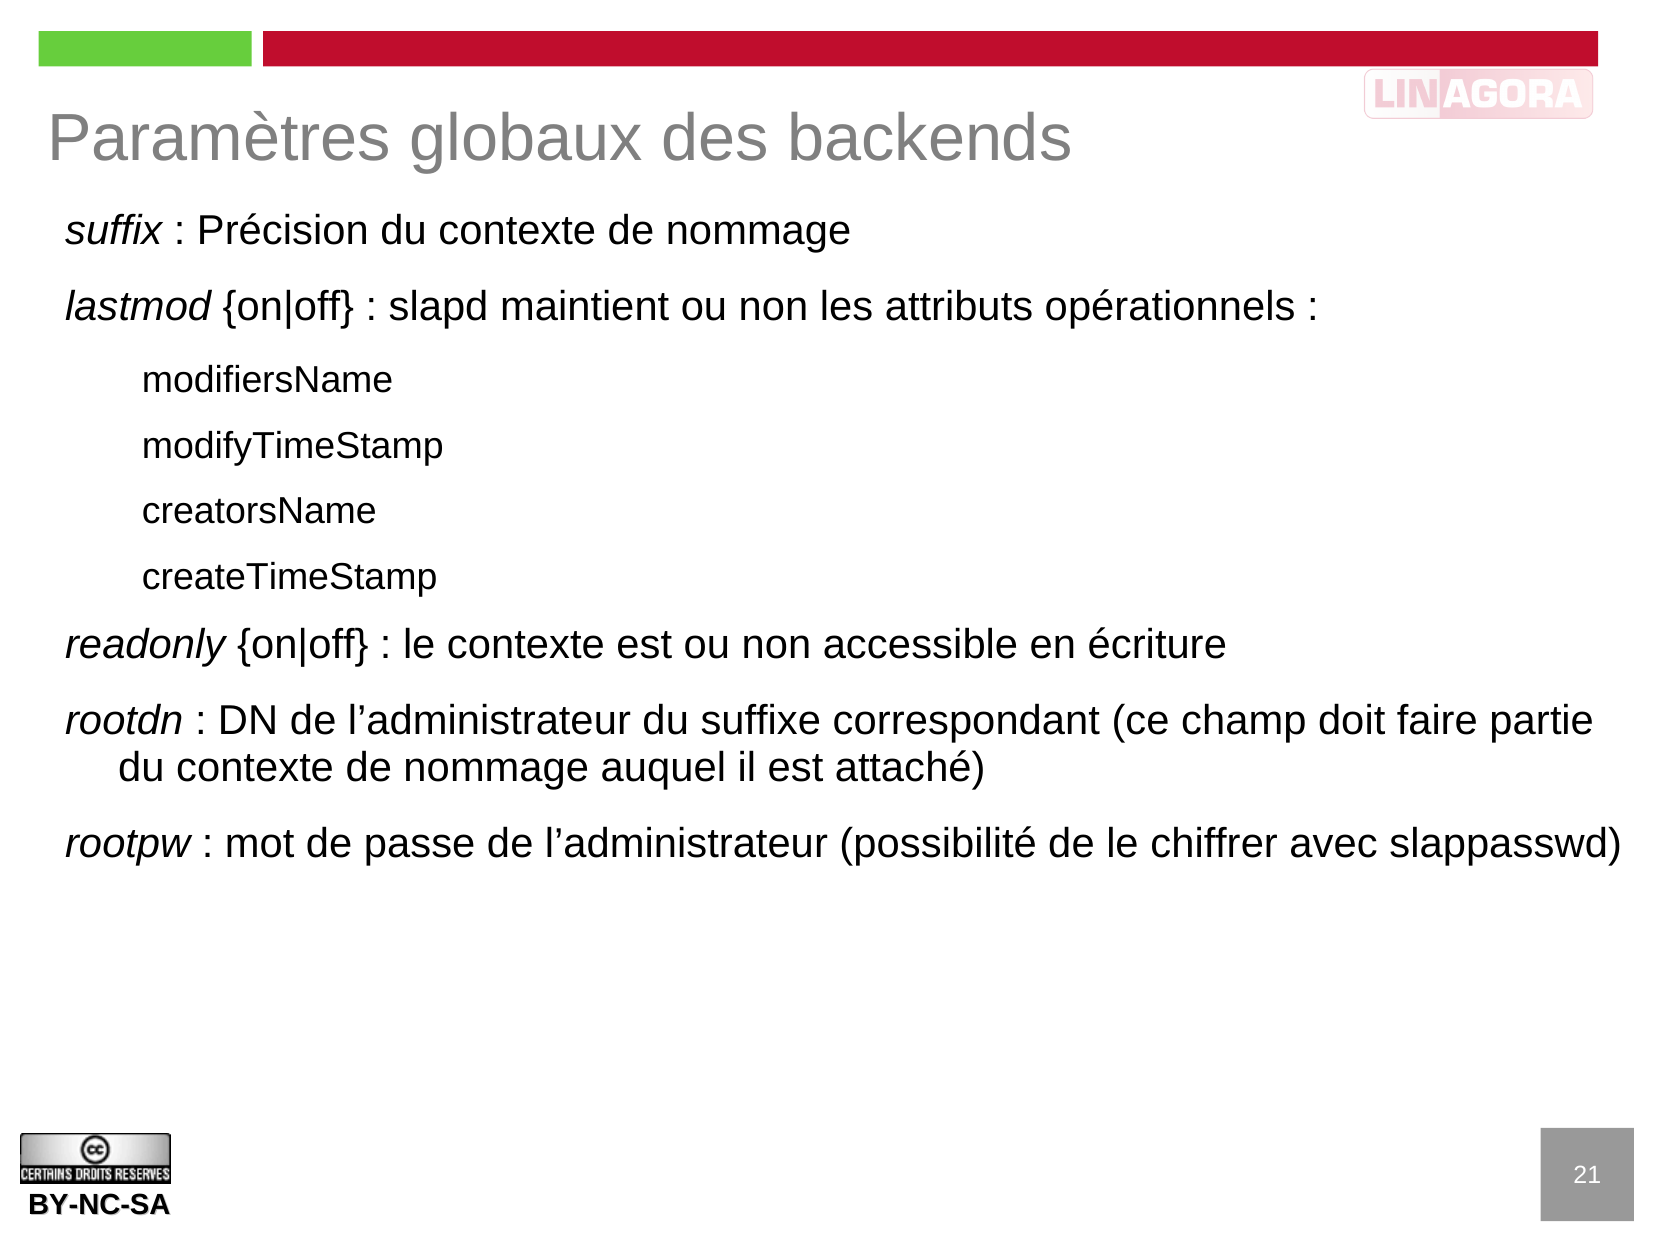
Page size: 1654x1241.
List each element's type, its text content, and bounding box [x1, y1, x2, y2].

title Paramètres globaux des backends [47, 97, 1447, 178]
list suffix : Précision du contexte de nommage lastmod {on|off} : slapd maintient ou non les attributs opérationnels : modifiersName modifyTimeStamp creatorsName createTimeStamp readonly {on|off} : le contexte est ou non accessible en écriture rootdn : DN de l’administrateur du suffixe correspondant (ce champ doit faire partie du contexte de nommage auquel il est attaché) rootpw : mot de passe de l’administrateur (possibilité de le chiffrer avec slappasswd) [47, 206, 1625, 1093]
picture [20, 1133, 171, 1184]
